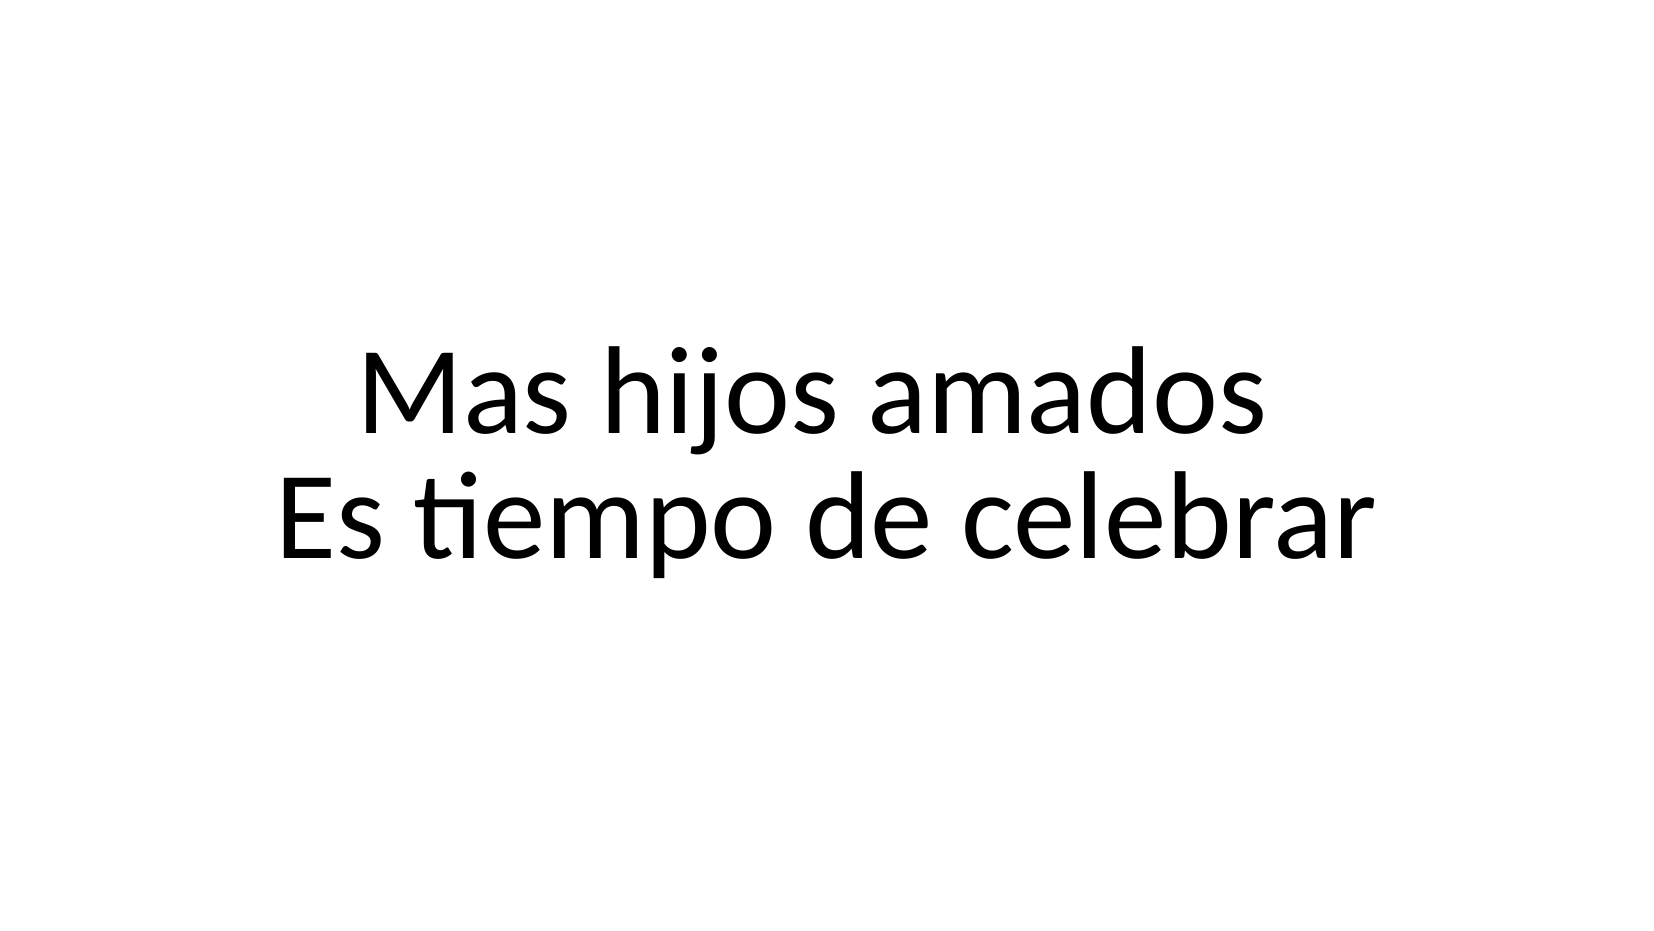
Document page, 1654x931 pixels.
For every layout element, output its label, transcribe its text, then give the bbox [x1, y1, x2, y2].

title Mas hijos amados Es tiempo de celebrar [0, 0, 1654, 931]
